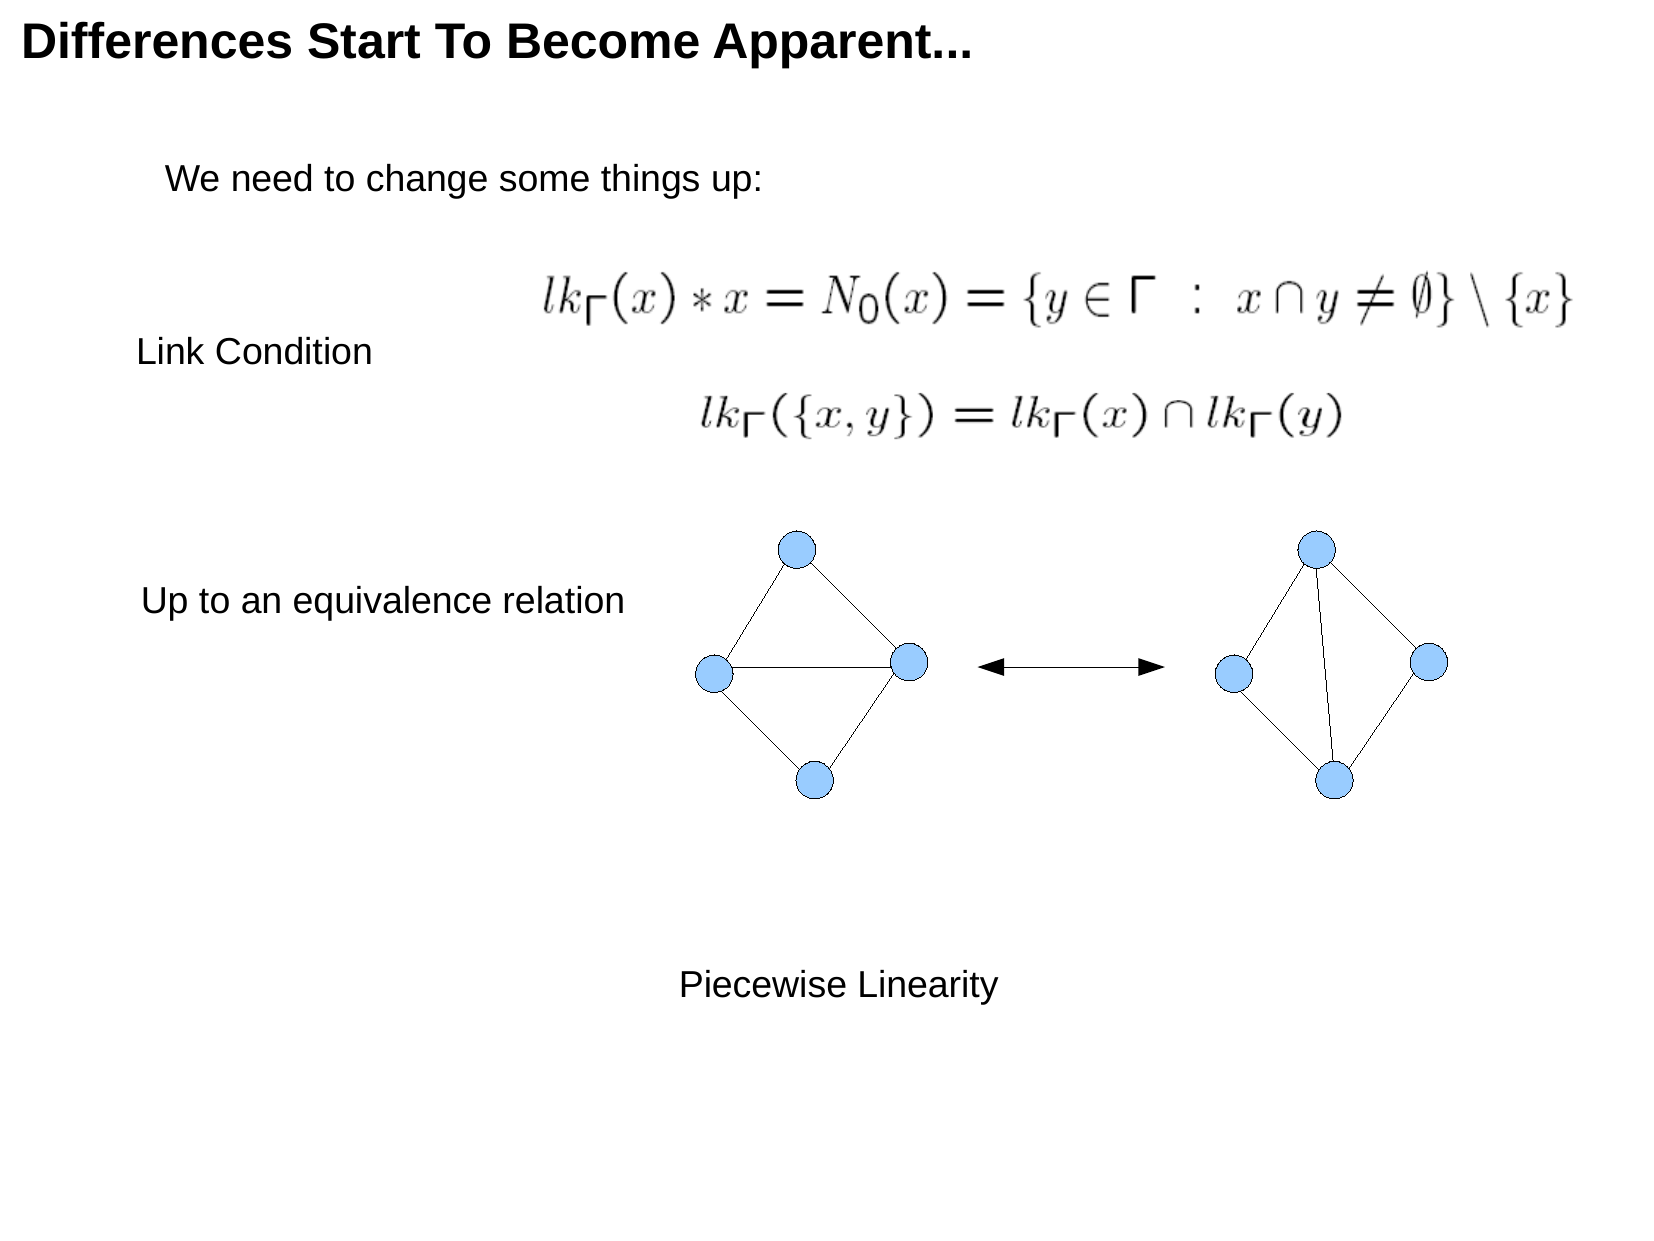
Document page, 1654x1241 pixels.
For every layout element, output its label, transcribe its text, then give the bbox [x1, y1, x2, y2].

text_box Differences Start To Become Apparent... [6, 6, 1654, 79]
text_box Link Condition [121, 322, 388, 380]
text_box [1215, 654, 1253, 693]
text_box [695, 654, 734, 693]
picture [683, 379, 1359, 455]
text_box [1410, 643, 1448, 681]
text_box Up to an equivalence relation [126, 572, 640, 630]
text_box [890, 643, 928, 681]
text_box We need to change some things up: [150, 150, 789, 207]
picture [537, 262, 1576, 343]
text_box [778, 530, 816, 569]
text_box [1315, 761, 1354, 799]
text_box [1297, 530, 1336, 569]
text_box Piecewise Linearity [664, 955, 1013, 1013]
text_box [795, 761, 834, 799]
